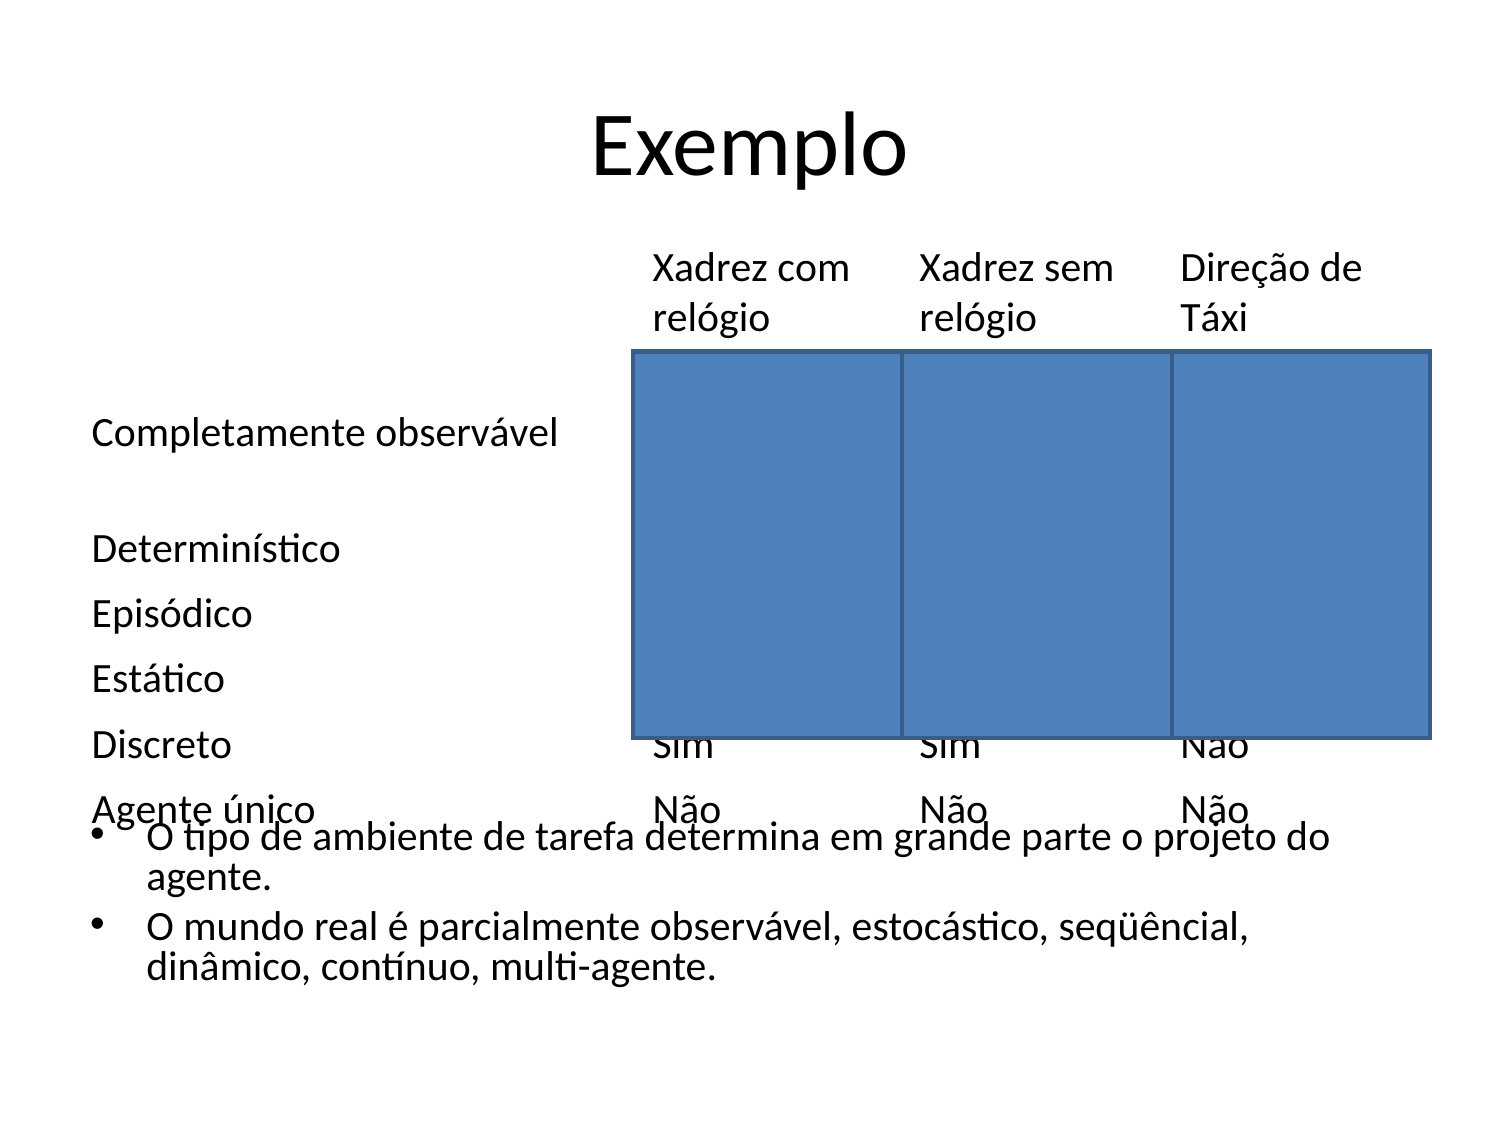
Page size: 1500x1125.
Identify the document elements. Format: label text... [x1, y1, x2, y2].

table_cell Sim [905, 739, 1166, 774]
table_header Xadrez sem relógio [905, 232, 1166, 351]
table_cell Episódico [77, 578, 632, 644]
text_box [632, 351, 1430, 739]
table_cell Estático [77, 644, 632, 709]
table_cell Não [905, 774, 1166, 810]
table_header [77, 232, 638, 397]
table_cell Não [1166, 739, 1427, 774]
list O tipo de ambiente de tarefa determina em grande parte o projeto do agente. O mundo real é parcialmente observável, estocástico, seqüêncial, dinâmico, contínuo, multi-agente. [75, 810, 1426, 1005]
table_header Direção de Táxi [1166, 232, 1427, 351]
table_cell Não [638, 774, 905, 810]
table_cell Não [1192, 739, 1201, 752]
table_cell Discreto [77, 709, 638, 774]
title Exemplo [75, 45, 1426, 233]
table_cell Determinístico [77, 513, 632, 578]
table_cell Agente único [77, 774, 638, 810]
table_cell Sim [638, 739, 905, 774]
table_cell Não [1232, 741, 1244, 755]
table_cell Não [1212, 749, 1221, 756]
table_header Xadrez com relógio [638, 232, 905, 351]
table_cell Completamente observável [77, 397, 632, 513]
table_cell Não [1166, 774, 1427, 840]
